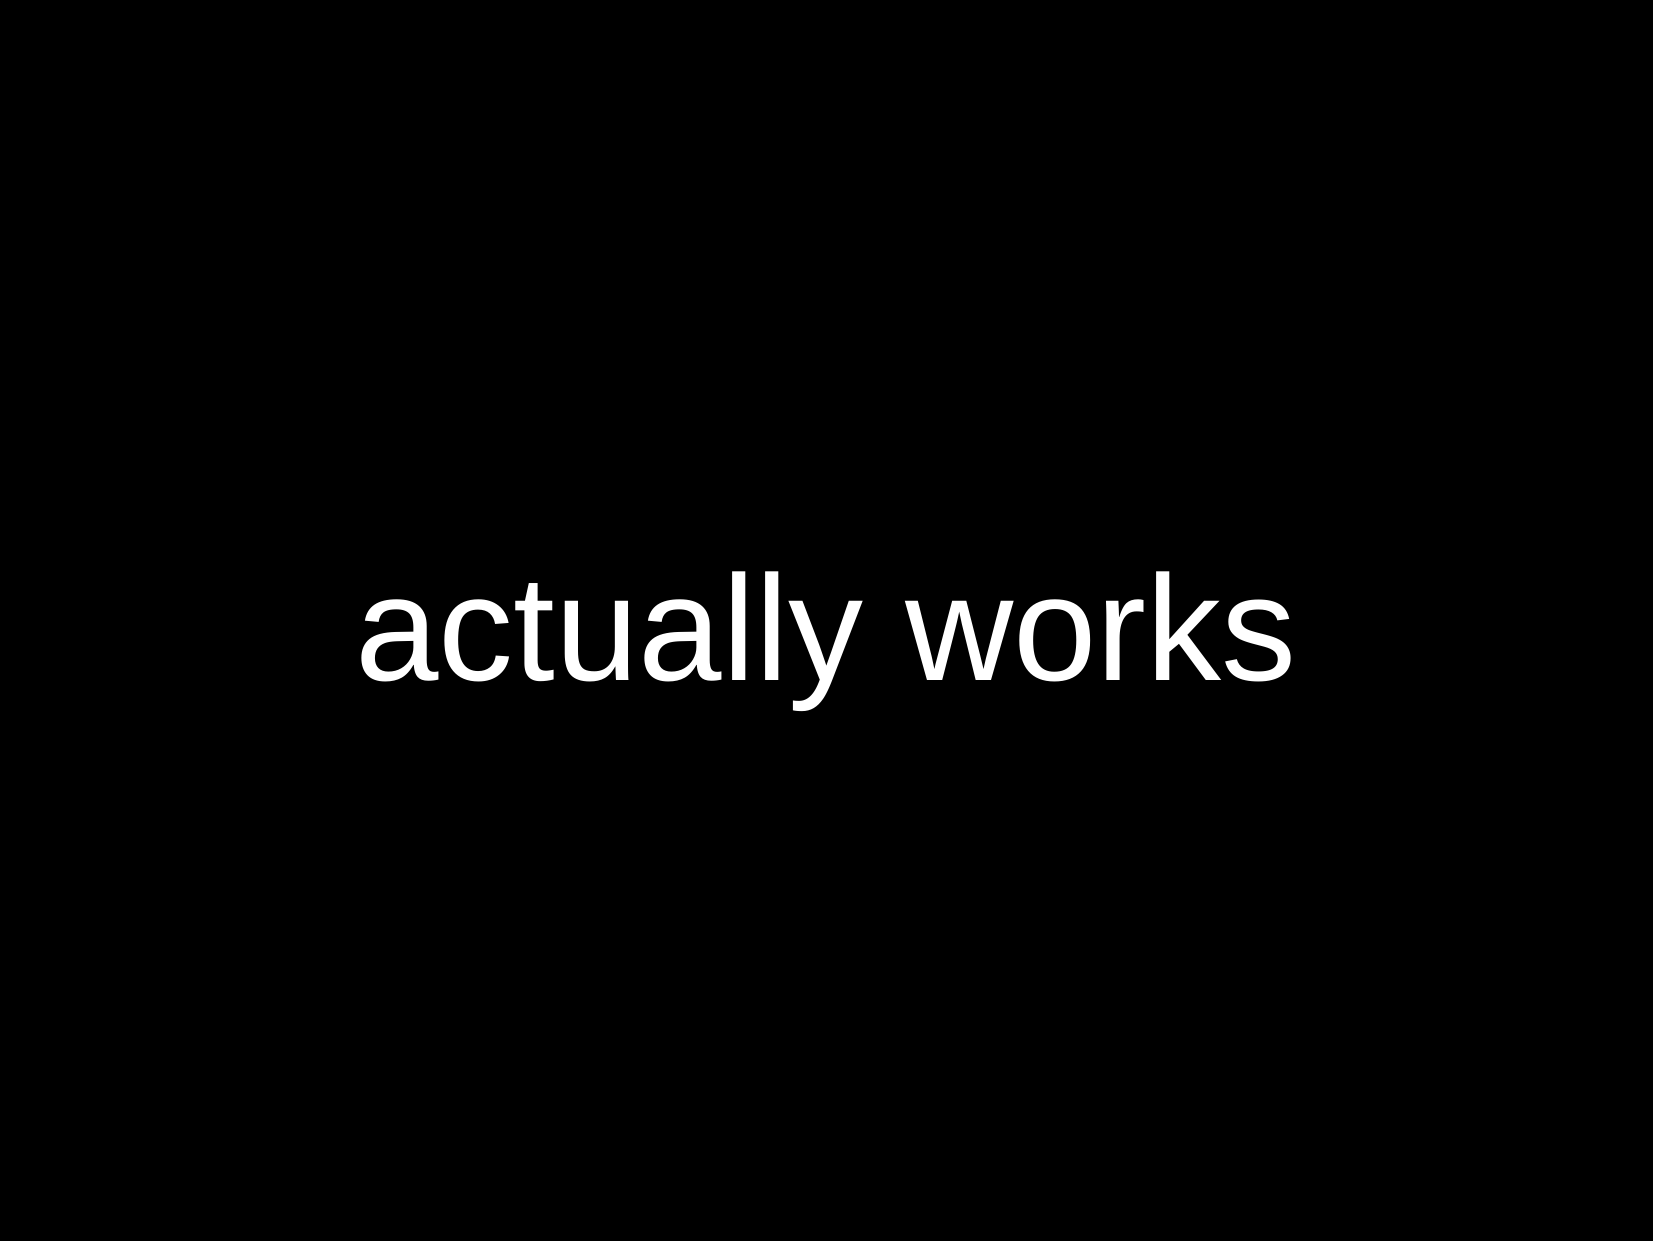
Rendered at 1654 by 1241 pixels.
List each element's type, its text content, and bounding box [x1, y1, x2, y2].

title actually works [82, 56, 1571, 1201]
